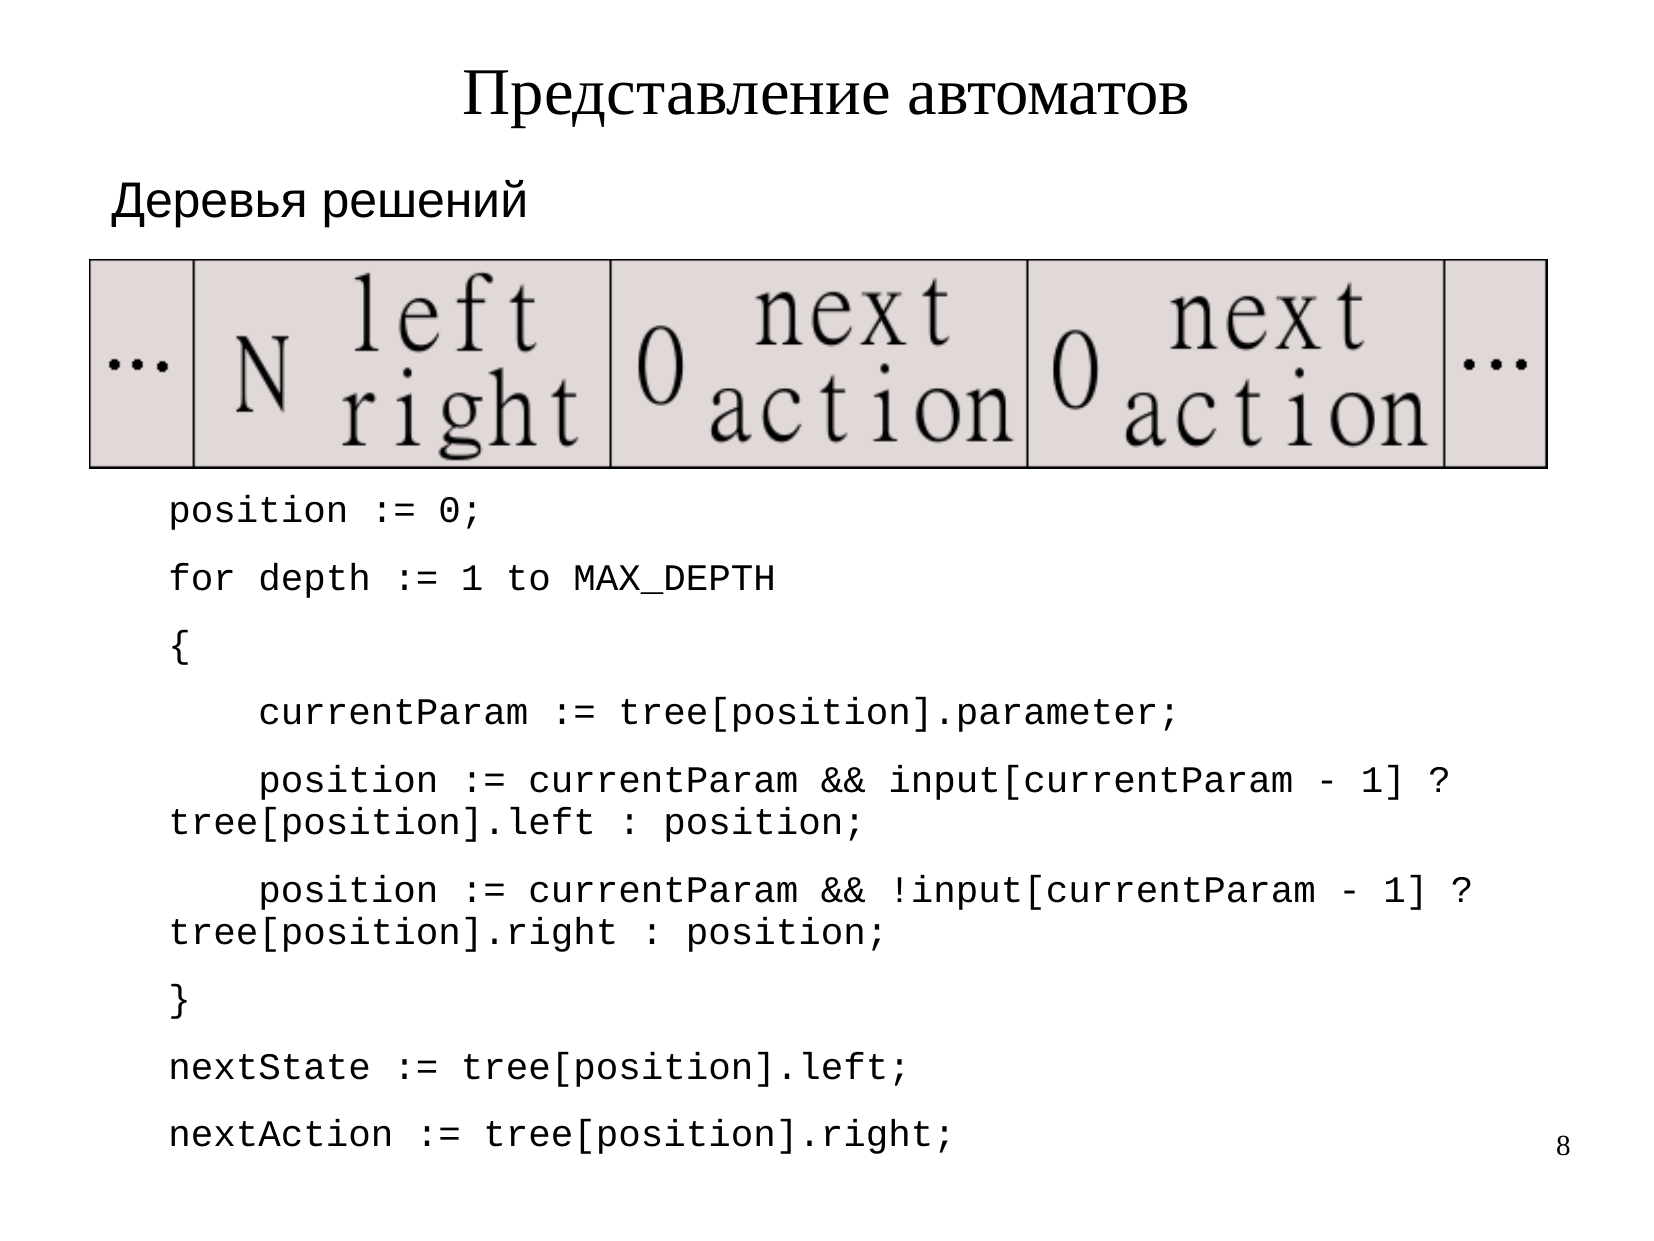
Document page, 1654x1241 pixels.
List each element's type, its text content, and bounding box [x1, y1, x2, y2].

text_box Деревья решений [96, 165, 544, 236]
text_box position := 0; for depth := 1 to MAX_DEPTH { currentParam := tree[position].parameter; position := currentParam && input[currentParam - 1] ? tree[position].left : position; position := currentParam && !input[currentParam - 1] ? tree[position].right : position; } nextState := tree[position].left; nextAction := tree[position].right; [153, 484, 1607, 1184]
picture [89, 259, 1548, 469]
text_box Представление автоматов [447, 47, 1206, 137]
